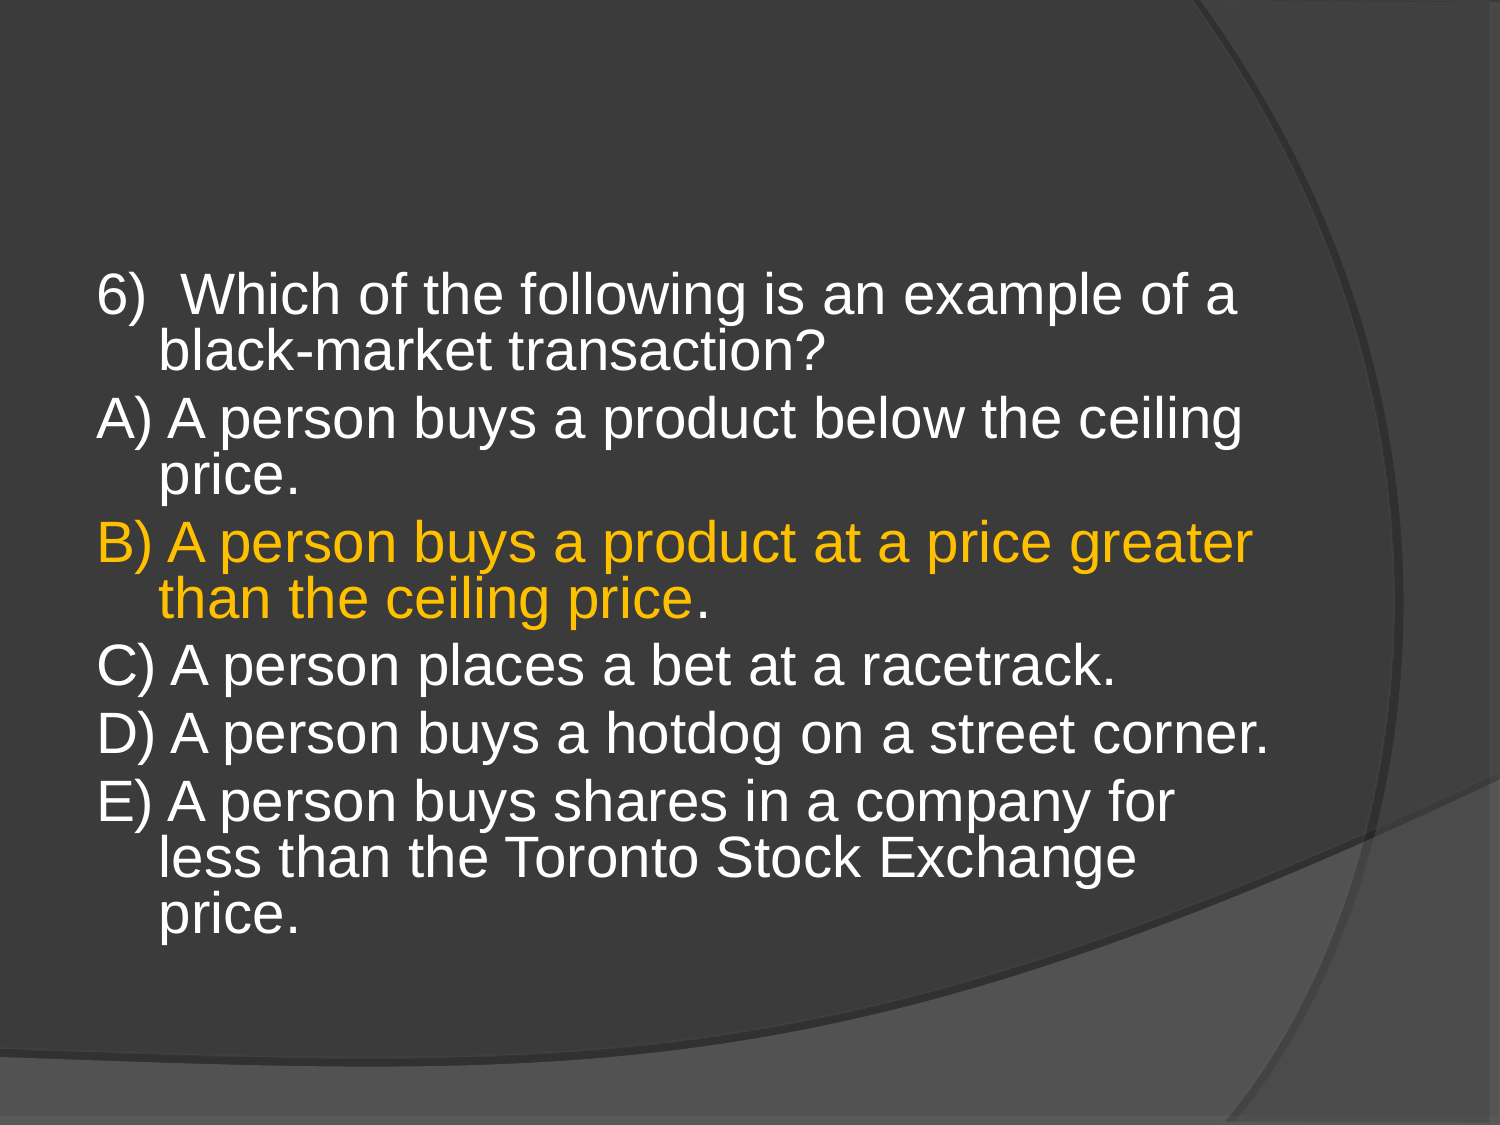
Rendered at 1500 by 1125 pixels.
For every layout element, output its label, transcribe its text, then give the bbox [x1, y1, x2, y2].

list 6) Which of the following is an example of a black-market transaction? A) A person buys a product below the ceiling price. B) A person buys a product at a price greater than the ceiling price. C) A person places a bet at a racetrack. D) A person buys a hotdog on a street corner. E) A person buys shares in a company for less than the Toronto Stock Exchange price. [75, 262, 1300, 1005]
